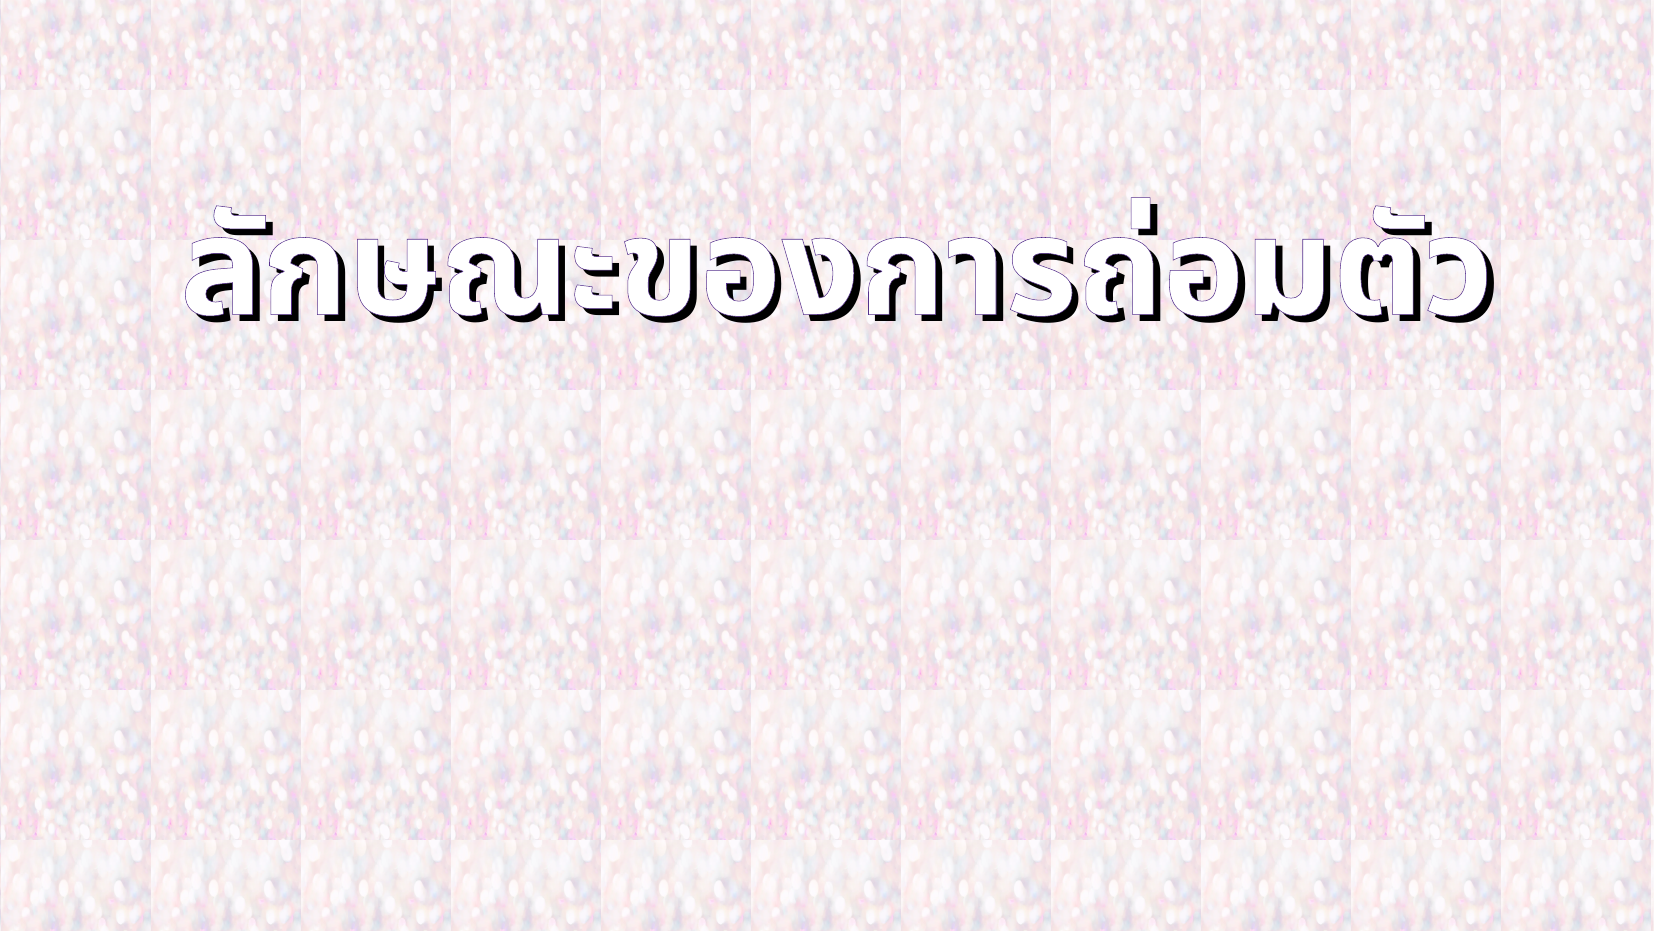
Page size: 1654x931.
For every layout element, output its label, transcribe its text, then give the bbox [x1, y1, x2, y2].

picture [0, 0, 1654, 931]
text_box ลักษณะของการถ่อมตัว [132, 187, 1542, 375]
